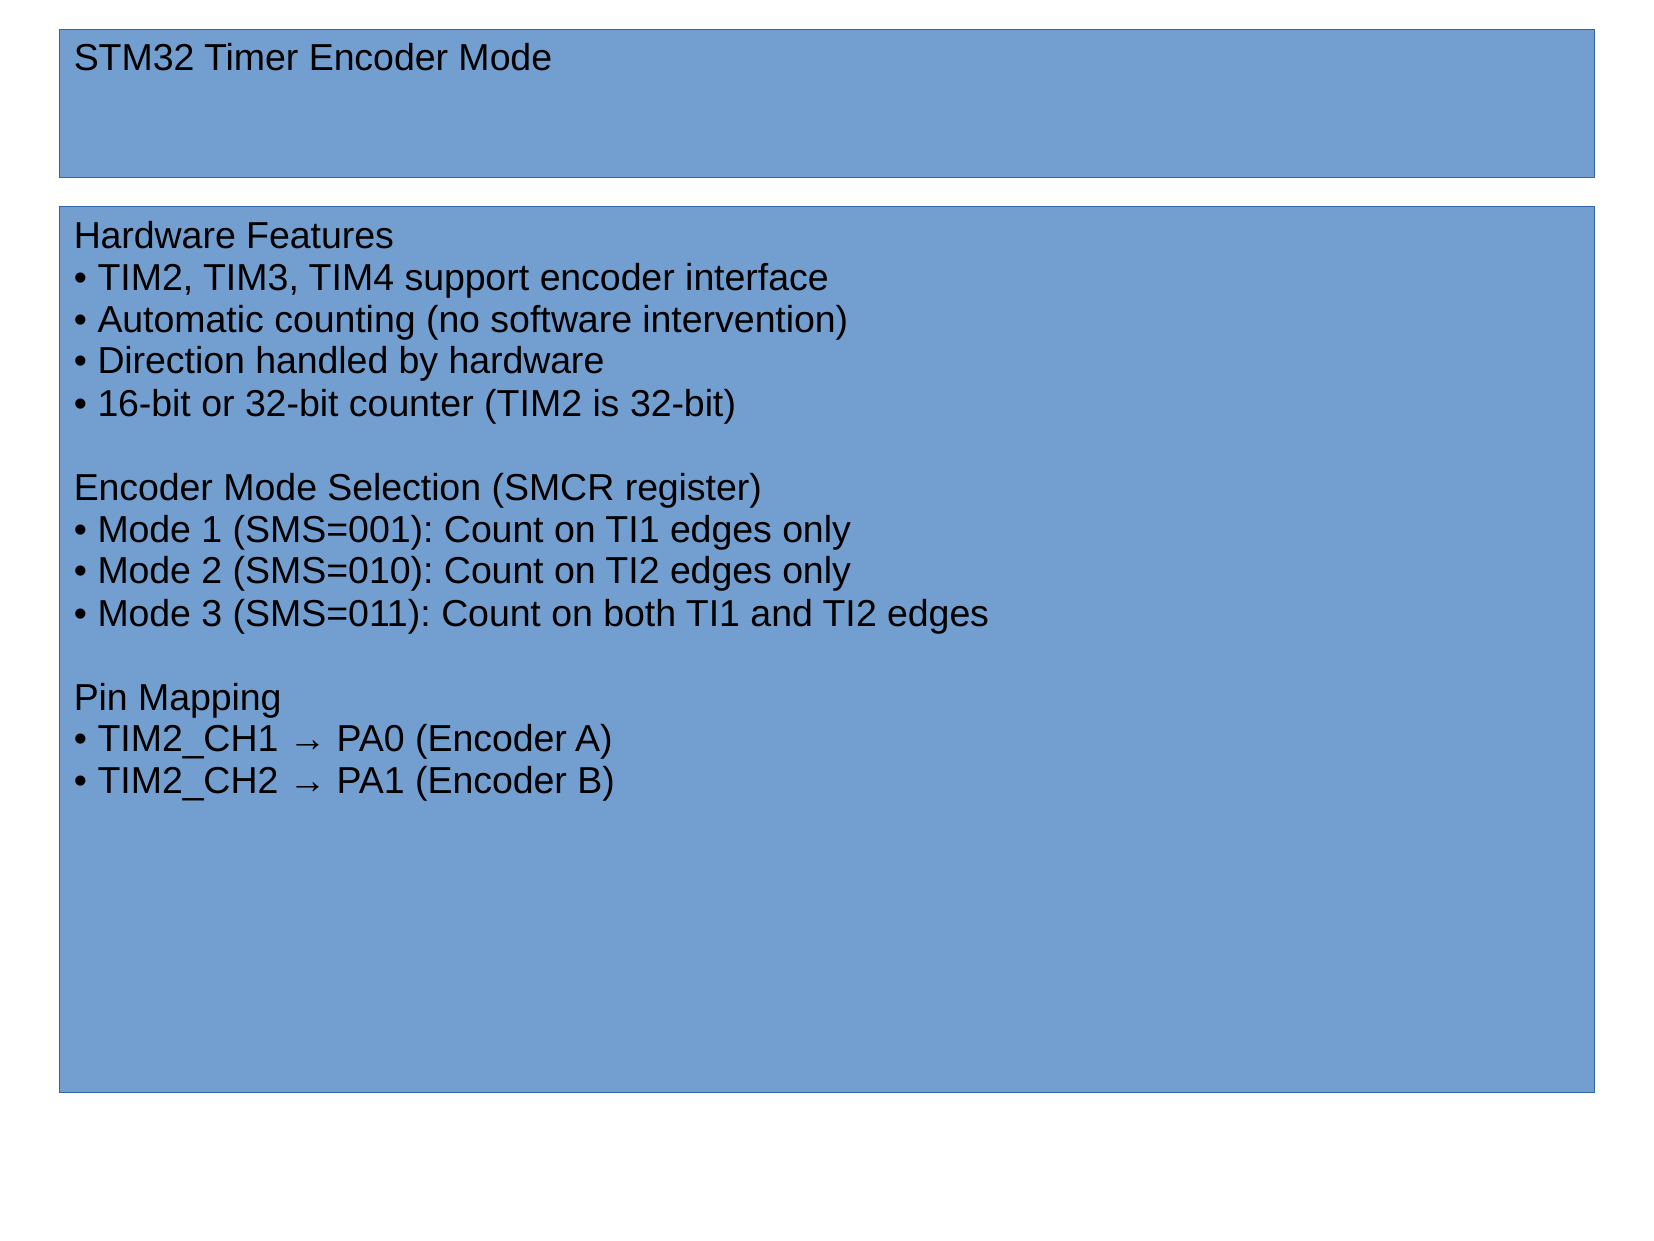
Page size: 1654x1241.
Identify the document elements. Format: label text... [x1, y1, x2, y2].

text_box STM32 Timer Encoder Mode [59, 29, 1595, 178]
text_box Hardware Features • TIM2, TIM3, TIM4 support encoder interface • Automatic counting (no software intervention) • Direction handled by hardware • 16-bit or 32-bit counter (TIM2 is 32-bit) Encoder Mode Selection (SMCR register) • Mode 1 (SMS=001): Count on TI1 edges only • Mode 2 (SMS=010): Count on TI2 edges only • Mode 3 (SMS=011): Count on both TI1 and TI2 edges Pin Mapping • TIM2_CH1 → PA0 (Encoder A) • TIM2_CH2 → PA1 (Encoder B) [59, 206, 1595, 1093]
